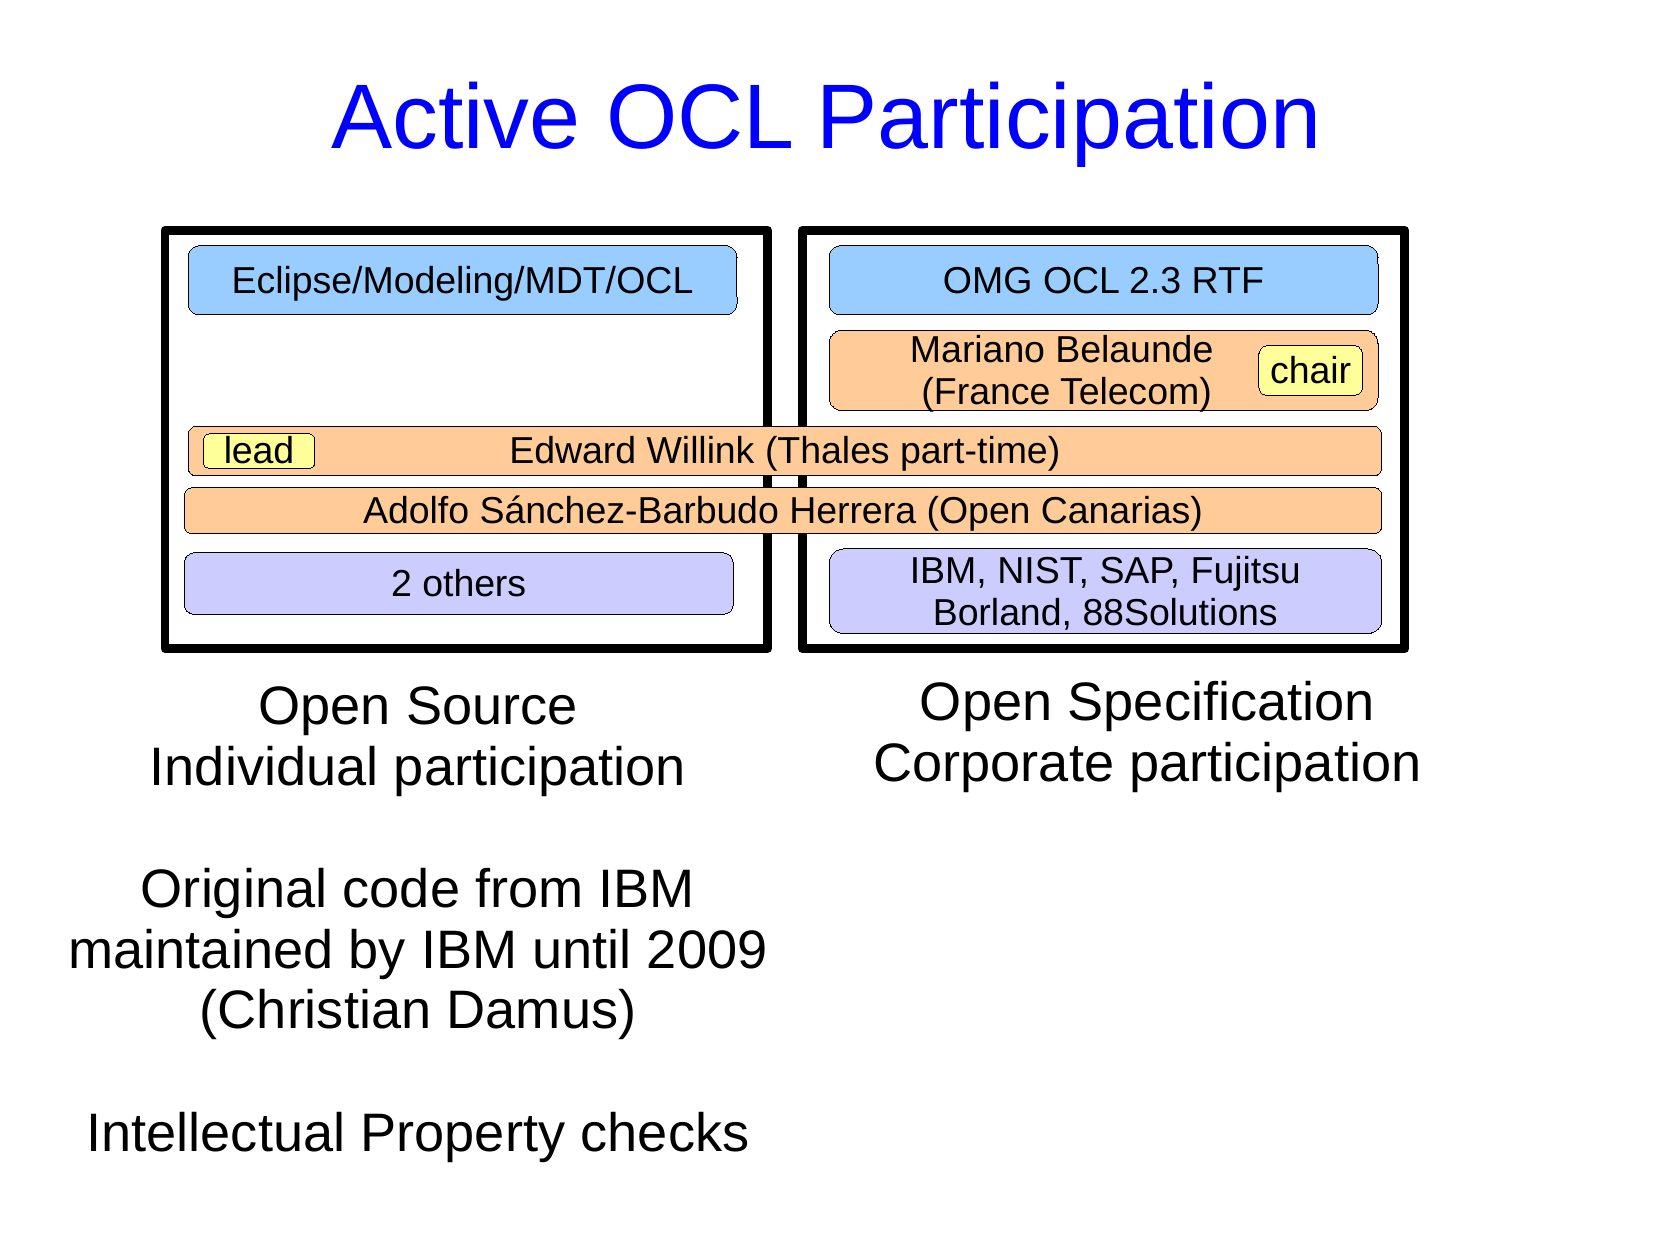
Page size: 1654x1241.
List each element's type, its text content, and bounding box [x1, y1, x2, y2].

text_box Eclipse/Modeling/MDT/OCL [188, 245, 738, 315]
text_box lead [203, 433, 315, 469]
text_box chair [1258, 345, 1363, 396]
title Active OCL Participation [82, 49, 1571, 185]
text_box Edward Willink (Thales part-time) [188, 426, 1382, 476]
text_box Mariano Belaunde (France Telecom) [829, 330, 1379, 411]
list Open Source Individual participation Original code from IBM maintained by IBM until 2009 (Christian Damus) Intellectual Property checks [34, 675, 803, 1165]
text_box 2 others [184, 552, 734, 615]
text_box Adolfo Sánchez-Barbudo Herrera (Open Canarias) [184, 487, 1382, 534]
list Open Specification Corporate participation [798, 671, 1498, 1144]
text_box IBM, NIST, SAP, Fujitsu Borland, 88Solutions [829, 548, 1382, 634]
text_box OMG OCL 2.3 RTF [829, 245, 1379, 315]
text_box [802, 230, 1405, 649]
text_box [165, 230, 768, 649]
